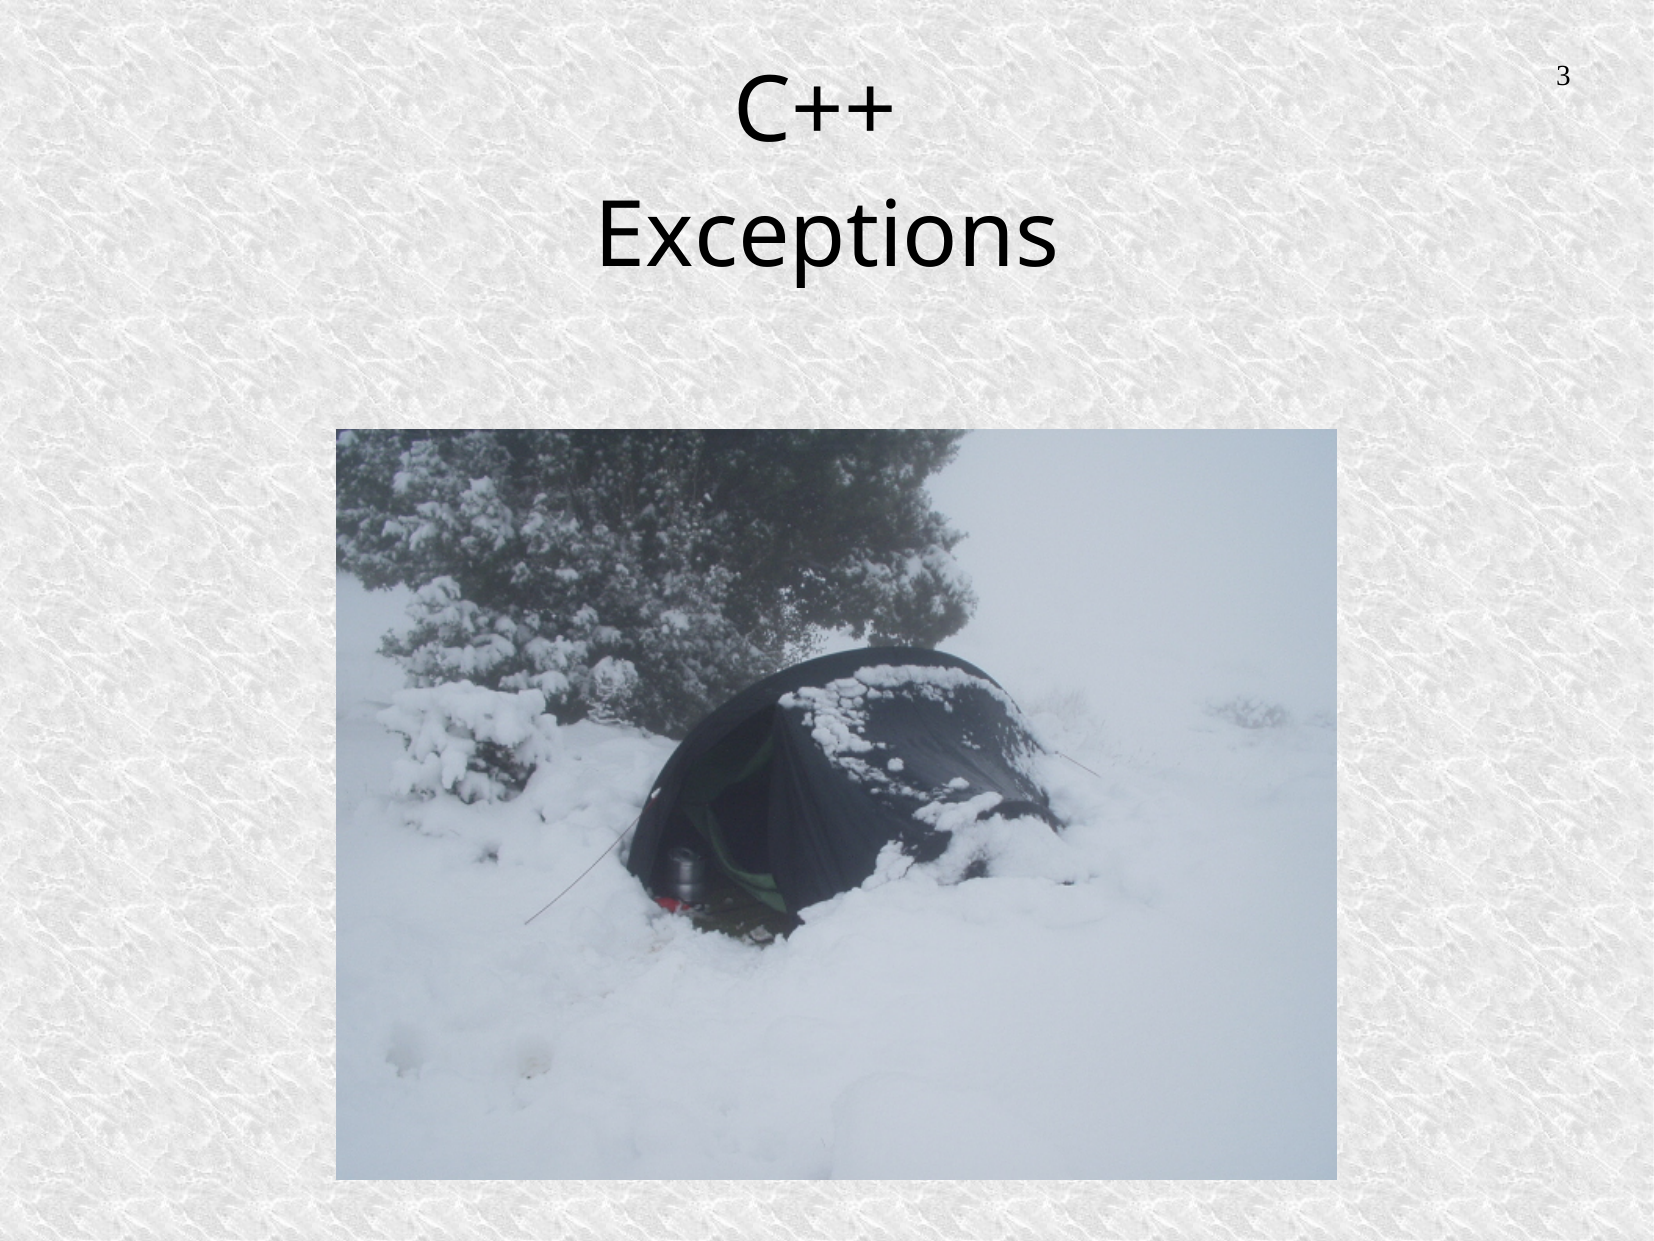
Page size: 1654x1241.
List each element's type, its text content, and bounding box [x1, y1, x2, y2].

list [121, 305, 1534, 906]
title C++ Exceptions [121, 58, 1534, 279]
picture [0, 0, 1654, 1241]
